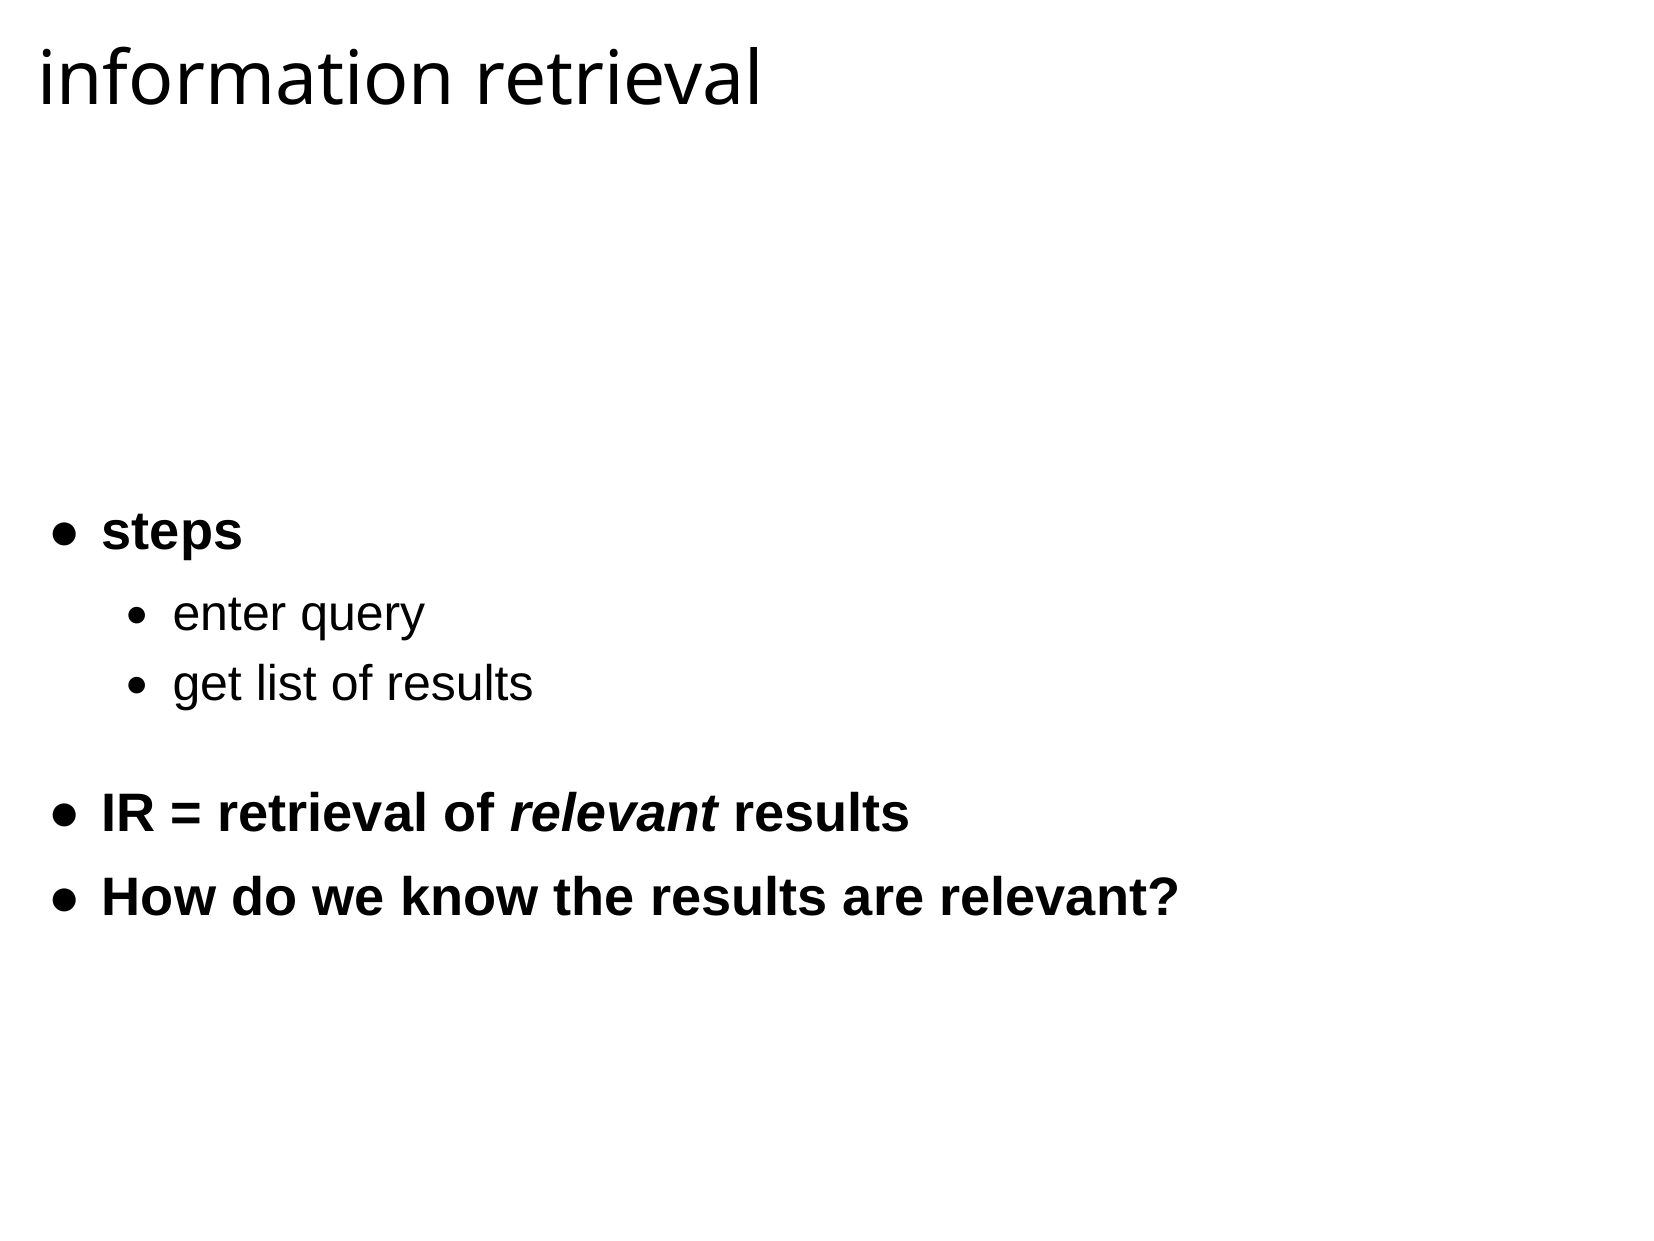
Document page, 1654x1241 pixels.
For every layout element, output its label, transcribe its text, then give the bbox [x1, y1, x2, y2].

title information retrieval [37, 7, 1613, 143]
list steps enter query get list of results IR = retrieval of relevant results How do we know the results are relevant? [30, 194, 1654, 1233]
